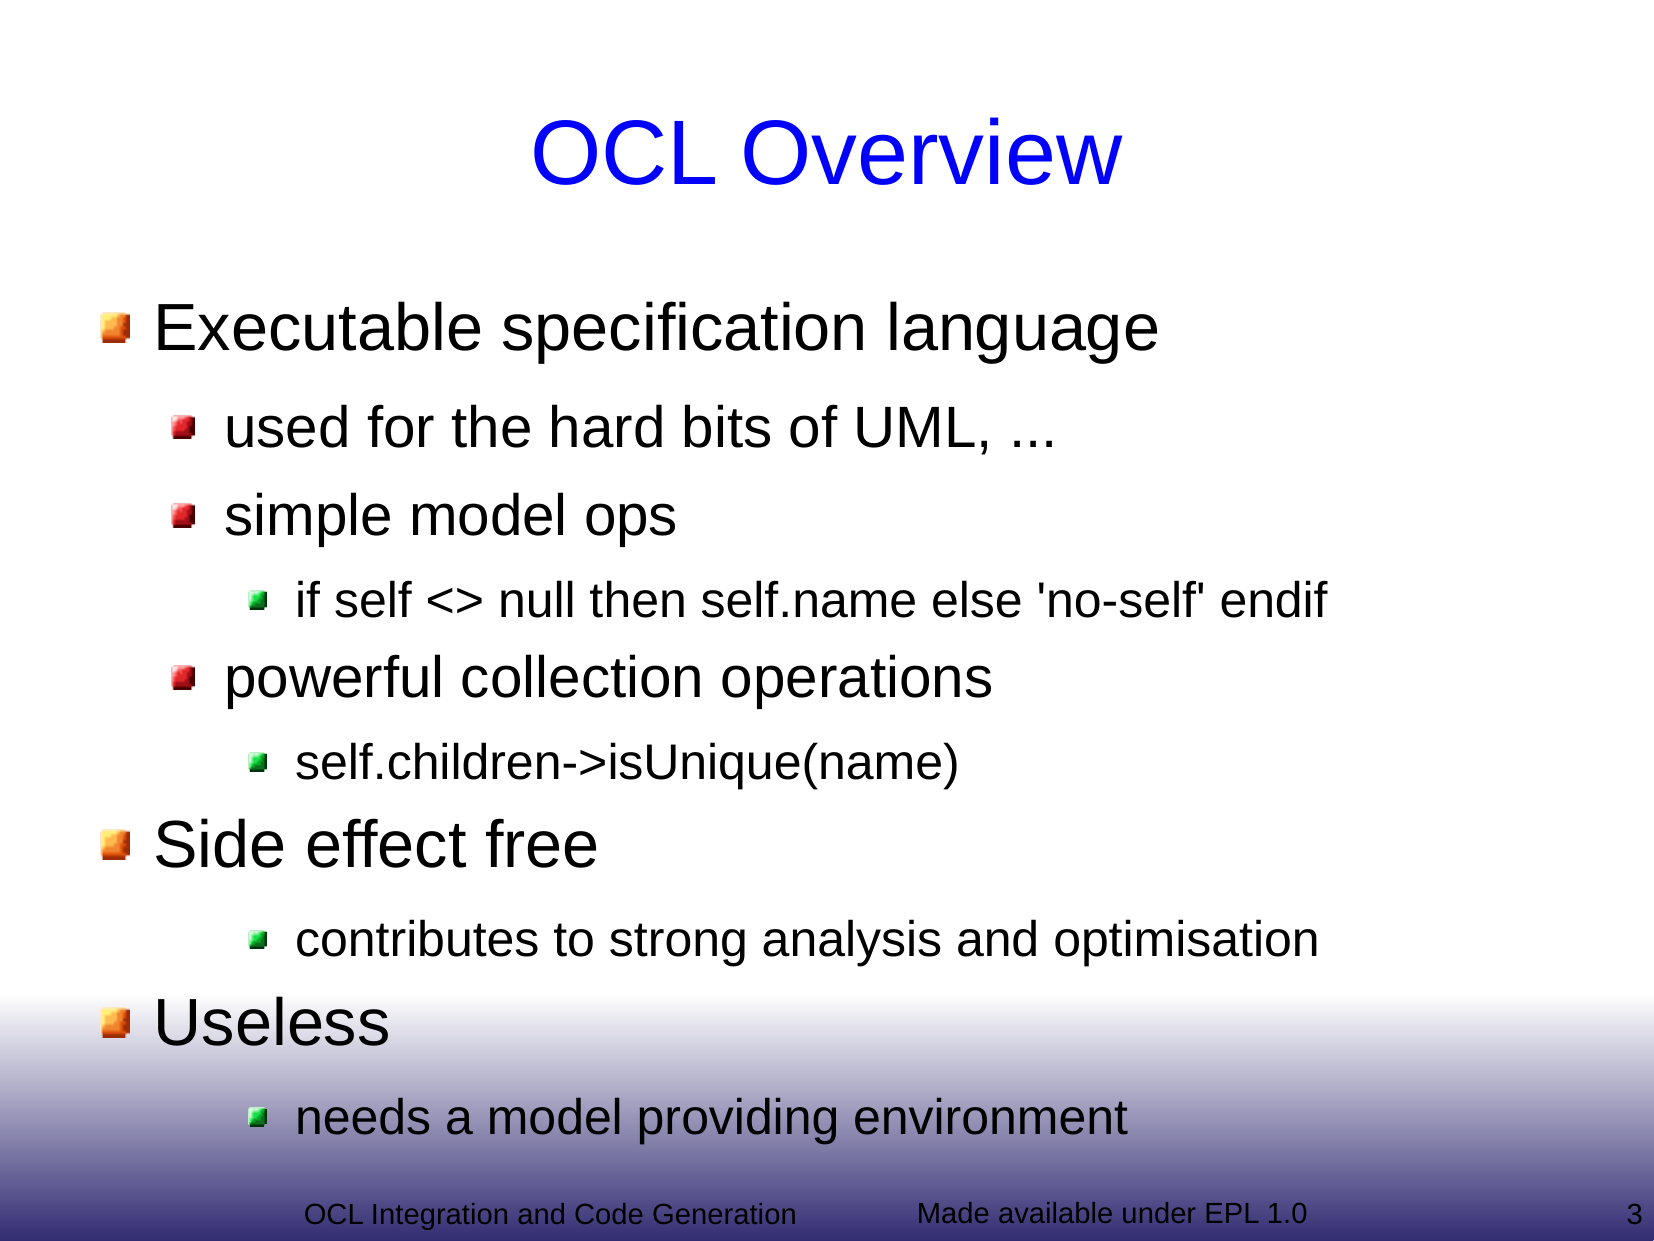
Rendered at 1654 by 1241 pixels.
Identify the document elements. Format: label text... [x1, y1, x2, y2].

list Executable specification language used for the hard bits of UML, ... simple model ops if self <> null then self.name else 'no-self' endif powerful collection operations self.children->isUnique(name) Side effect free contributes to strong analysis and optimisation Useless needs a model providing environment [82, 290, 1571, 1145]
title OCL Overview [82, 49, 1571, 257]
